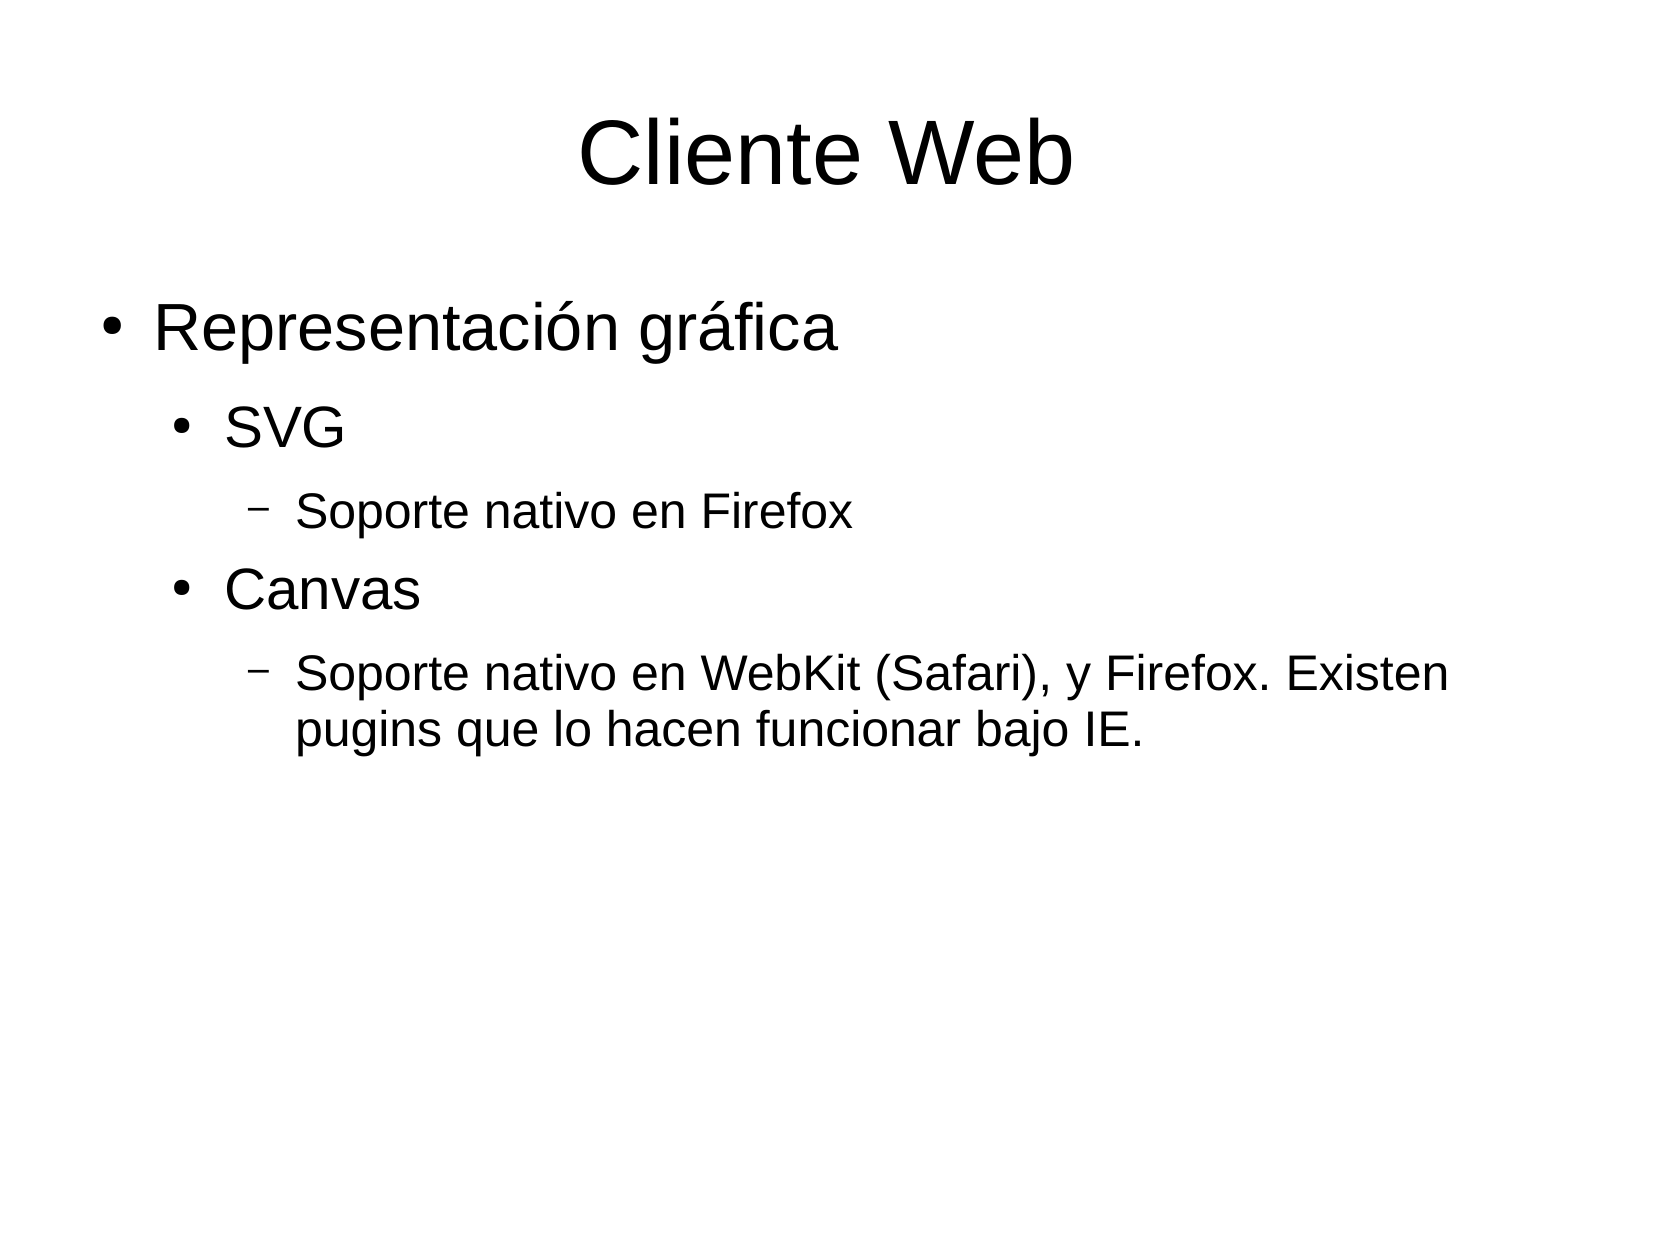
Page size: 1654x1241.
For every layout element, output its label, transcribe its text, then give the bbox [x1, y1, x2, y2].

list Representación gráfica SVG Soporte nativo en Firefox Canvas Soporte nativo en WebKit (Safari), y Firefox. Existen pugins que lo hacen funcionar bajo IE. [82, 290, 1571, 1109]
title Cliente Web [82, 56, 1571, 250]
